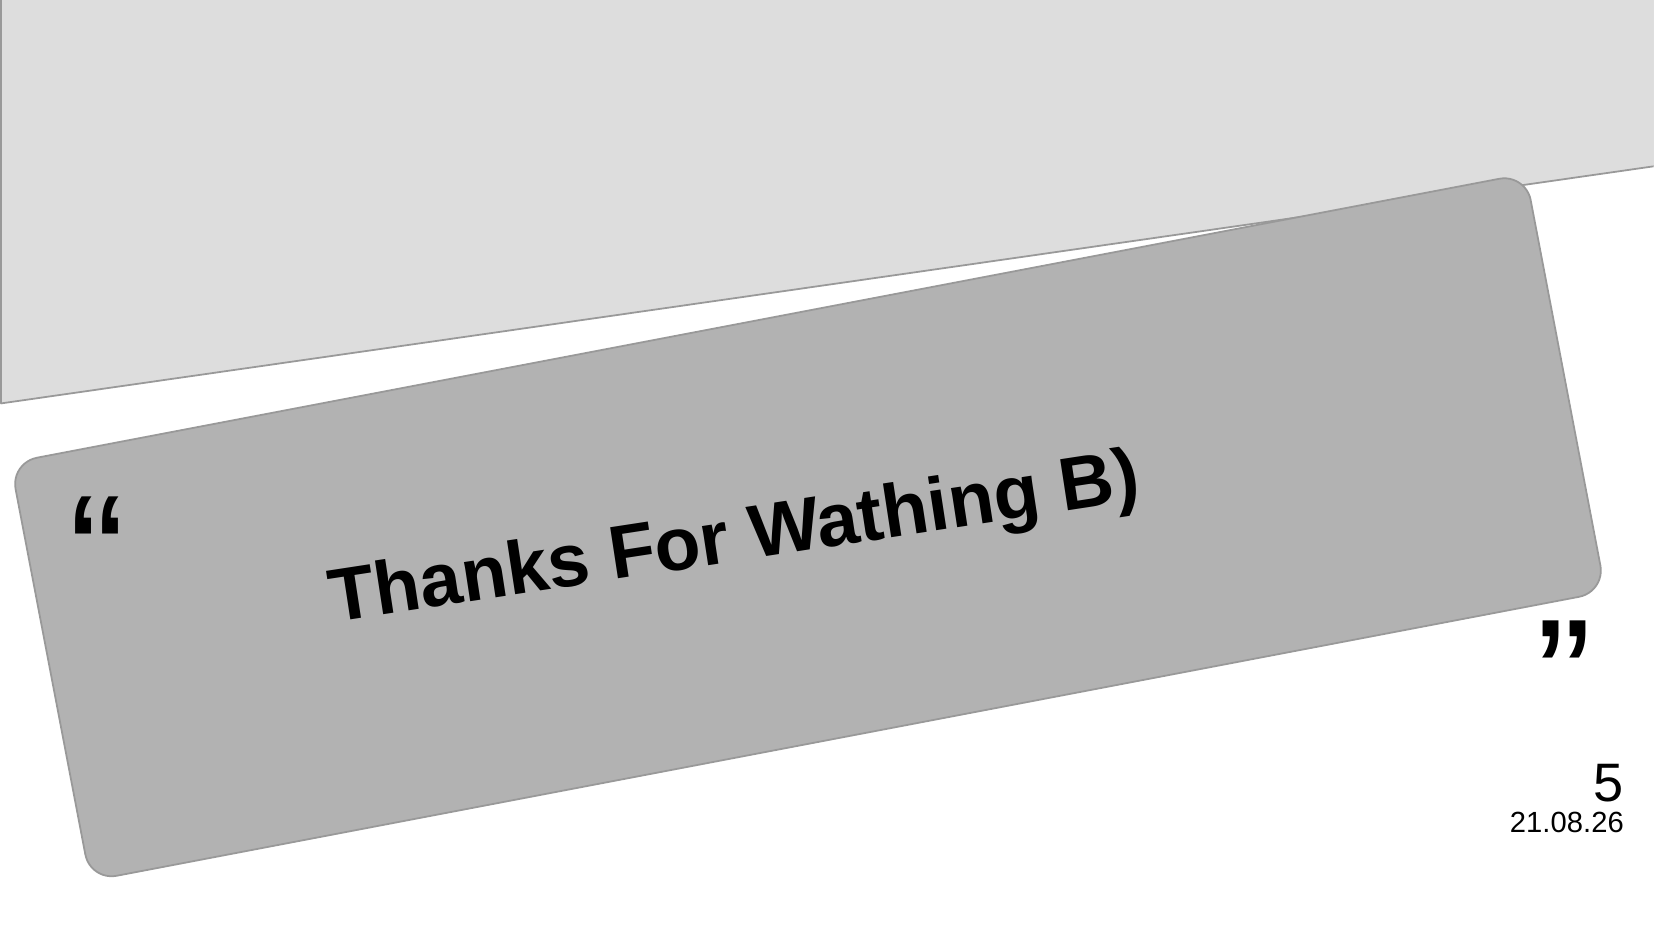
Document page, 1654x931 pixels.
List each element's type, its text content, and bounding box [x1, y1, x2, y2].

title Thanks For Wathing B) [317, 314, 1654, 675]
